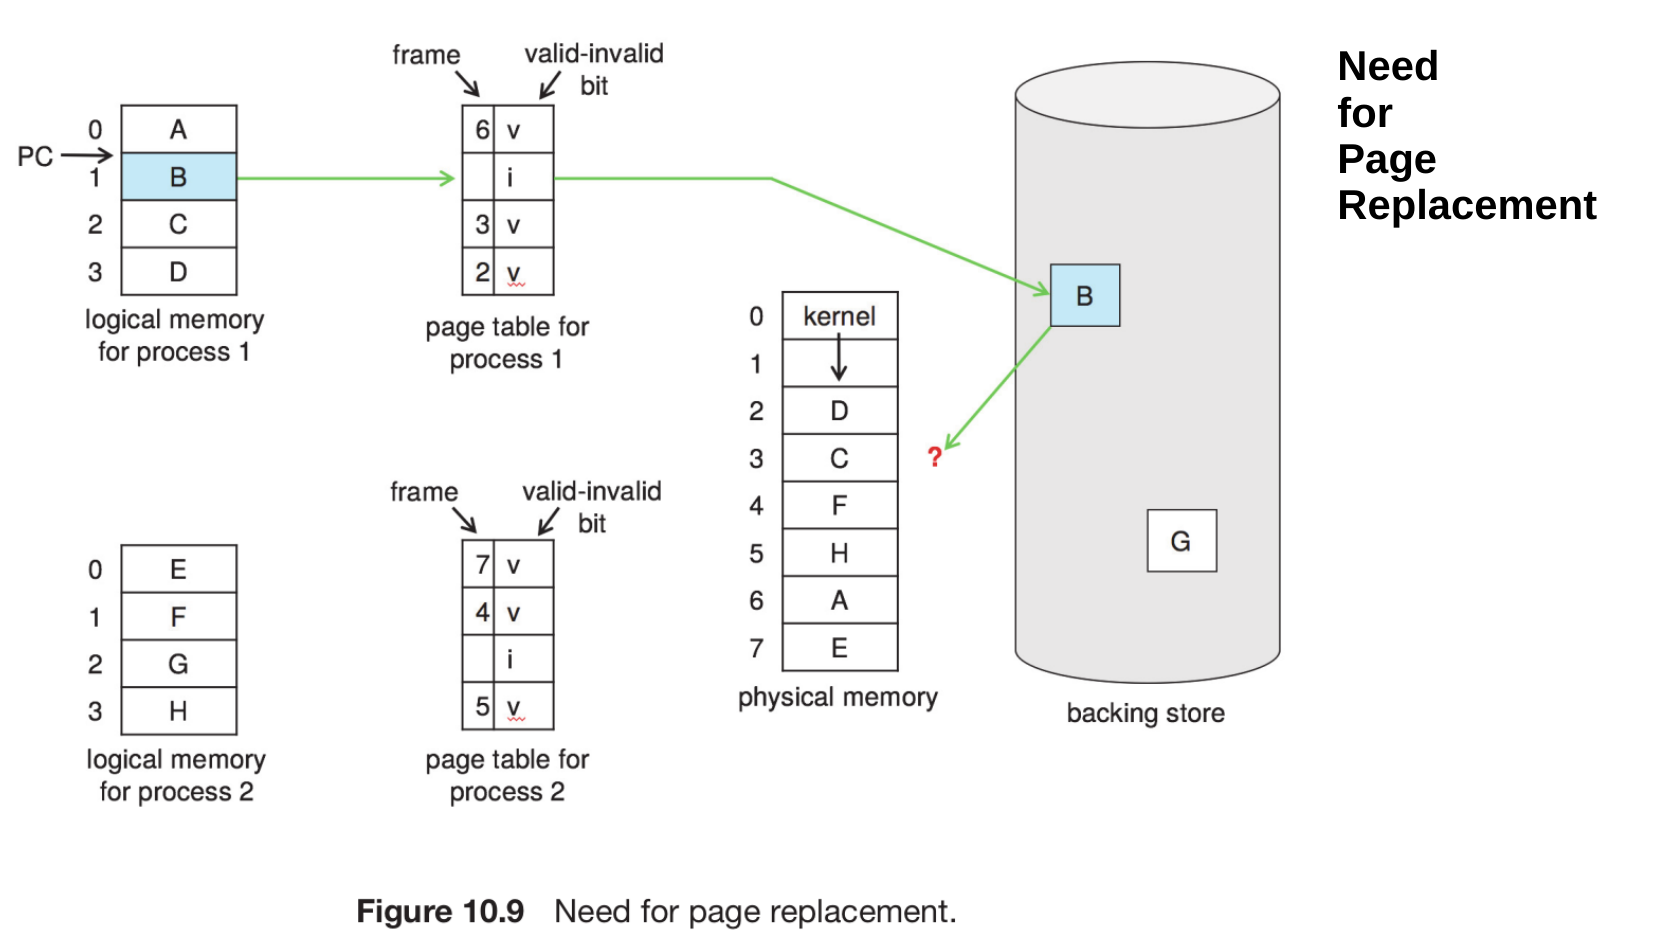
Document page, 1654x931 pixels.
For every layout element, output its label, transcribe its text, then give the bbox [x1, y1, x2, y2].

text_box Need for Page Replacement [1322, 35, 1619, 279]
picture [0, 5, 1317, 931]
